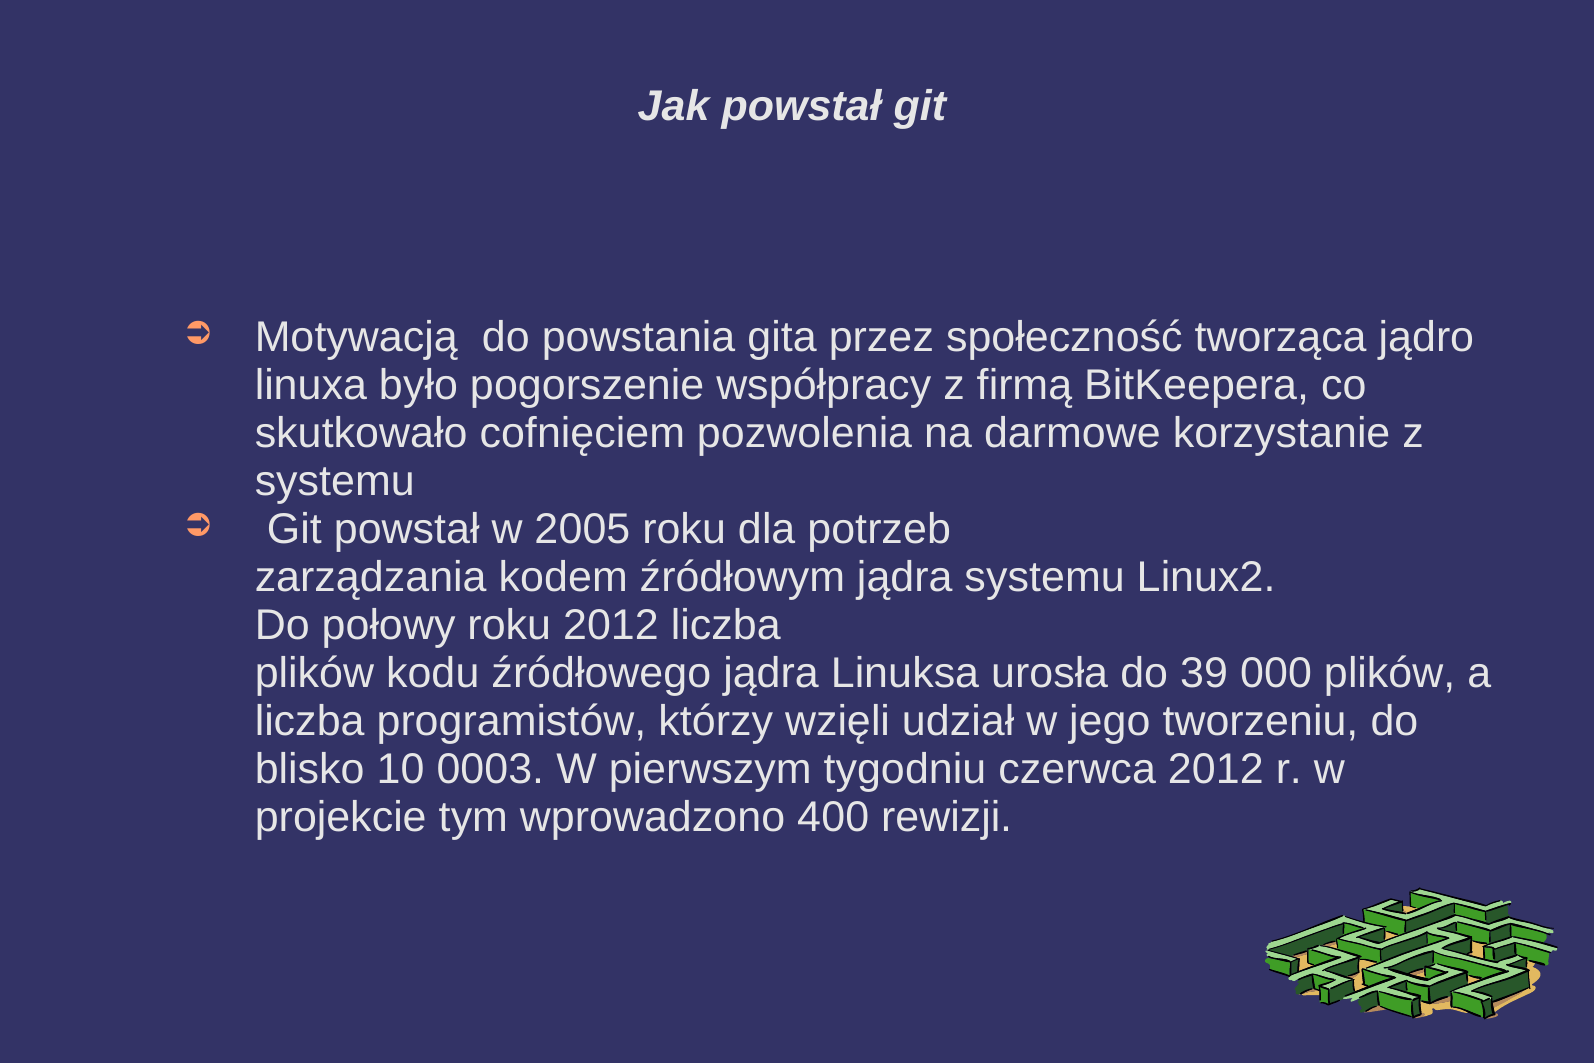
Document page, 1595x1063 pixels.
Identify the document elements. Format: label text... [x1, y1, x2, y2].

list Motywacją do powstania gita przez społeczność tworząca jądro linuxa było pogorszenie współpracy z firmą BitKeepera, co skutkowało cofnięciem pozwolenia na darmowe korzystanie z systemu Git powstał w 2005 roku dla potrzeb zarządzania kodem źródłowym jądra systemu Linux2. Do połowy roku 2012 liczba plików kodu źródłowego jądra Linuksa urosła do 39 000 plików, a liczba programistów, którzy wzięli udział w jego tworzeniu, do blisko 10 0003. W pierwszym tygodniu czerwca 2012 r. w projekcie tym wprowadzono 400 rewizji. [172, 312, 1514, 983]
title Jak powstał git [117, 16, 1479, 194]
